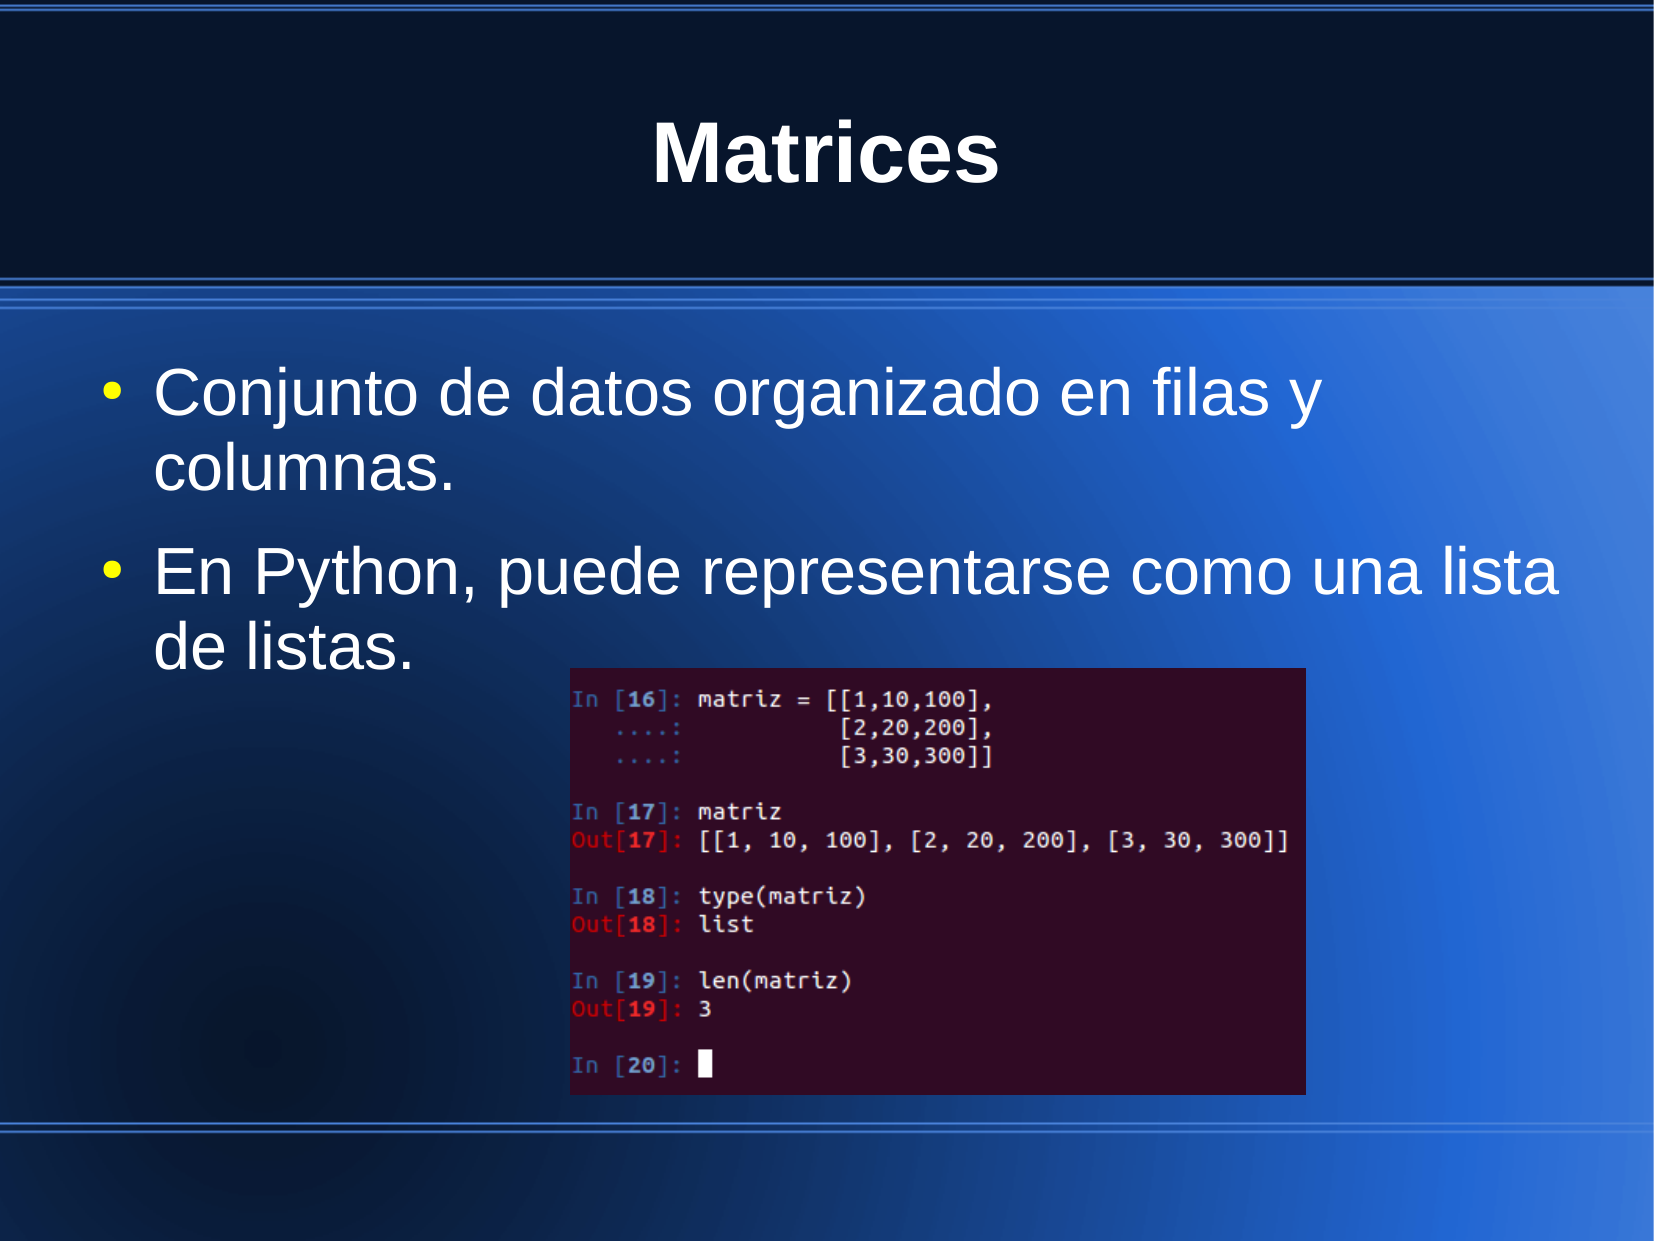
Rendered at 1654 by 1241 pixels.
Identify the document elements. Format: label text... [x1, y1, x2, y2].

picture [0, 0, 1654, 1241]
list Conjunto de datos organizado en filas y columnas. En Python, puede representarse como una lista de listas. [82, 355, 1571, 1075]
title Matrices [82, 49, 1571, 257]
